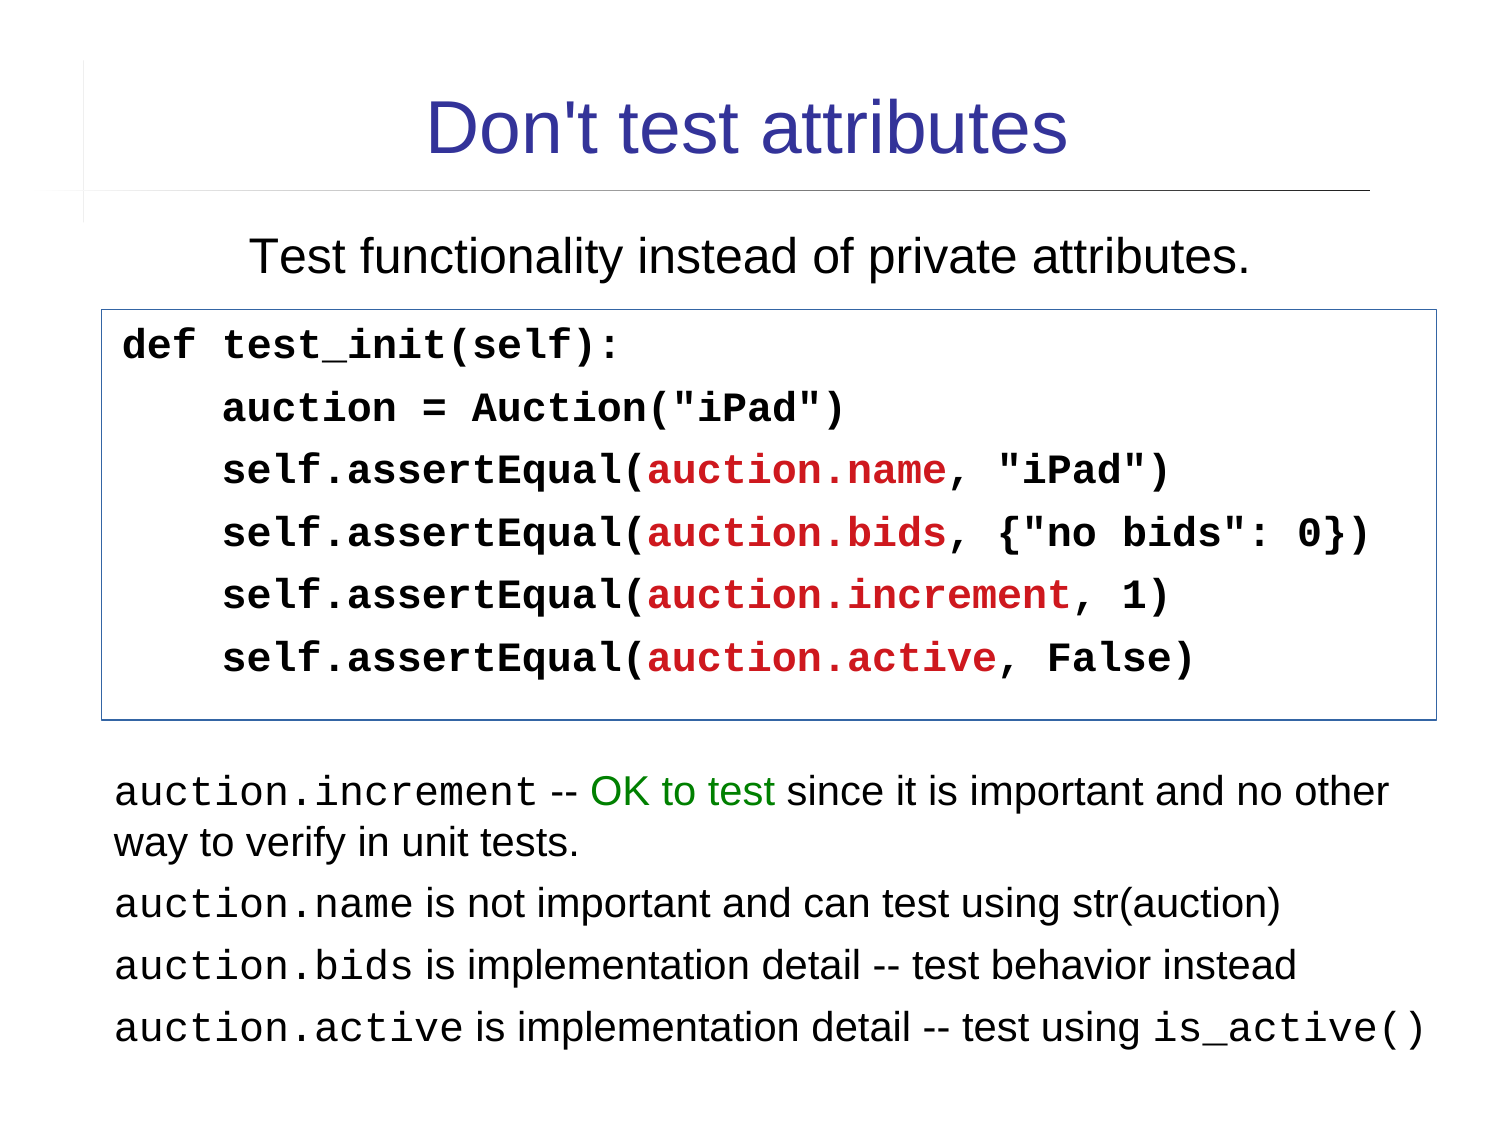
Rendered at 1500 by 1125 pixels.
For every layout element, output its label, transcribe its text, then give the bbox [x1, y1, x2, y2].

text_box auction.increment -- OK to test since it is important and no other way to verify in unit tests. auction.name is not important and can test using str(auction) auction.bids is implementation detail -- test behavior instead auction.active is implementation detail -- test using is_active() [99, 756, 1465, 1081]
text_box def test_init(self): auction = Auction("iPad") self.assertEqual(auction.name, "iPad") self.assertEqual(auction.bids, {"no bids": 0}) self.assertEqual(auction.increment, 1) self.assertEqual(auction.active, False) [101, 309, 1437, 721]
title Don't test attributes [100, 42, 1395, 205]
list Test functionality instead of private attributes. [90, 216, 1406, 312]
